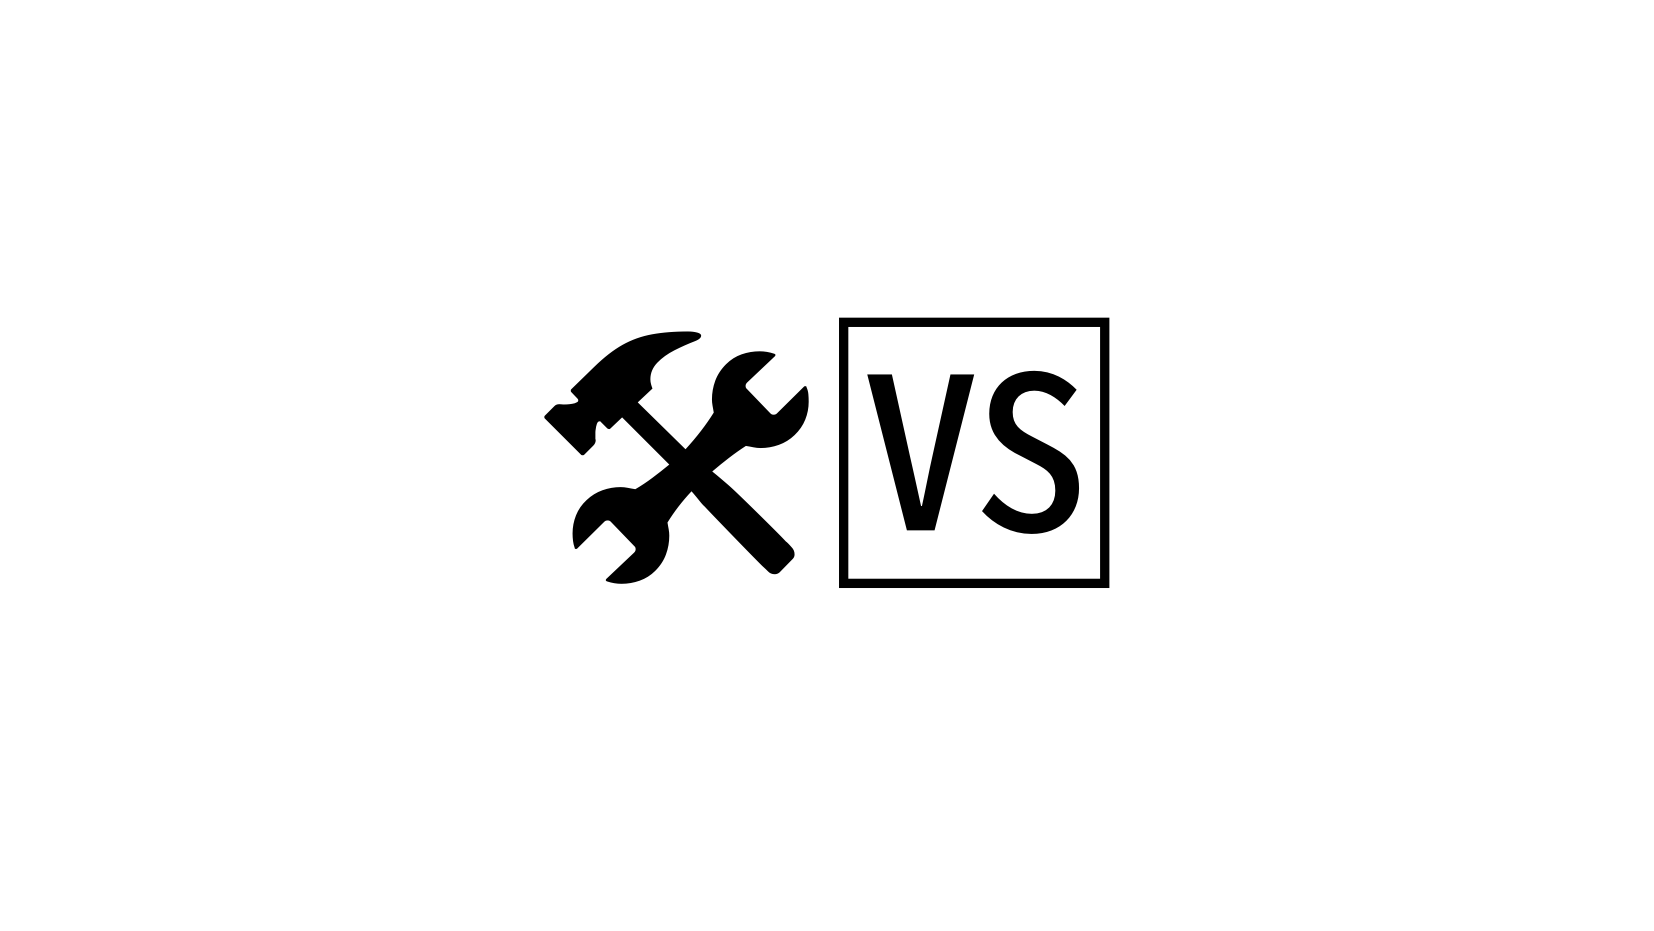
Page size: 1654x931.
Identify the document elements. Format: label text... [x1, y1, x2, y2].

title 🛠🆚📃 [83, 37, 1572, 864]
